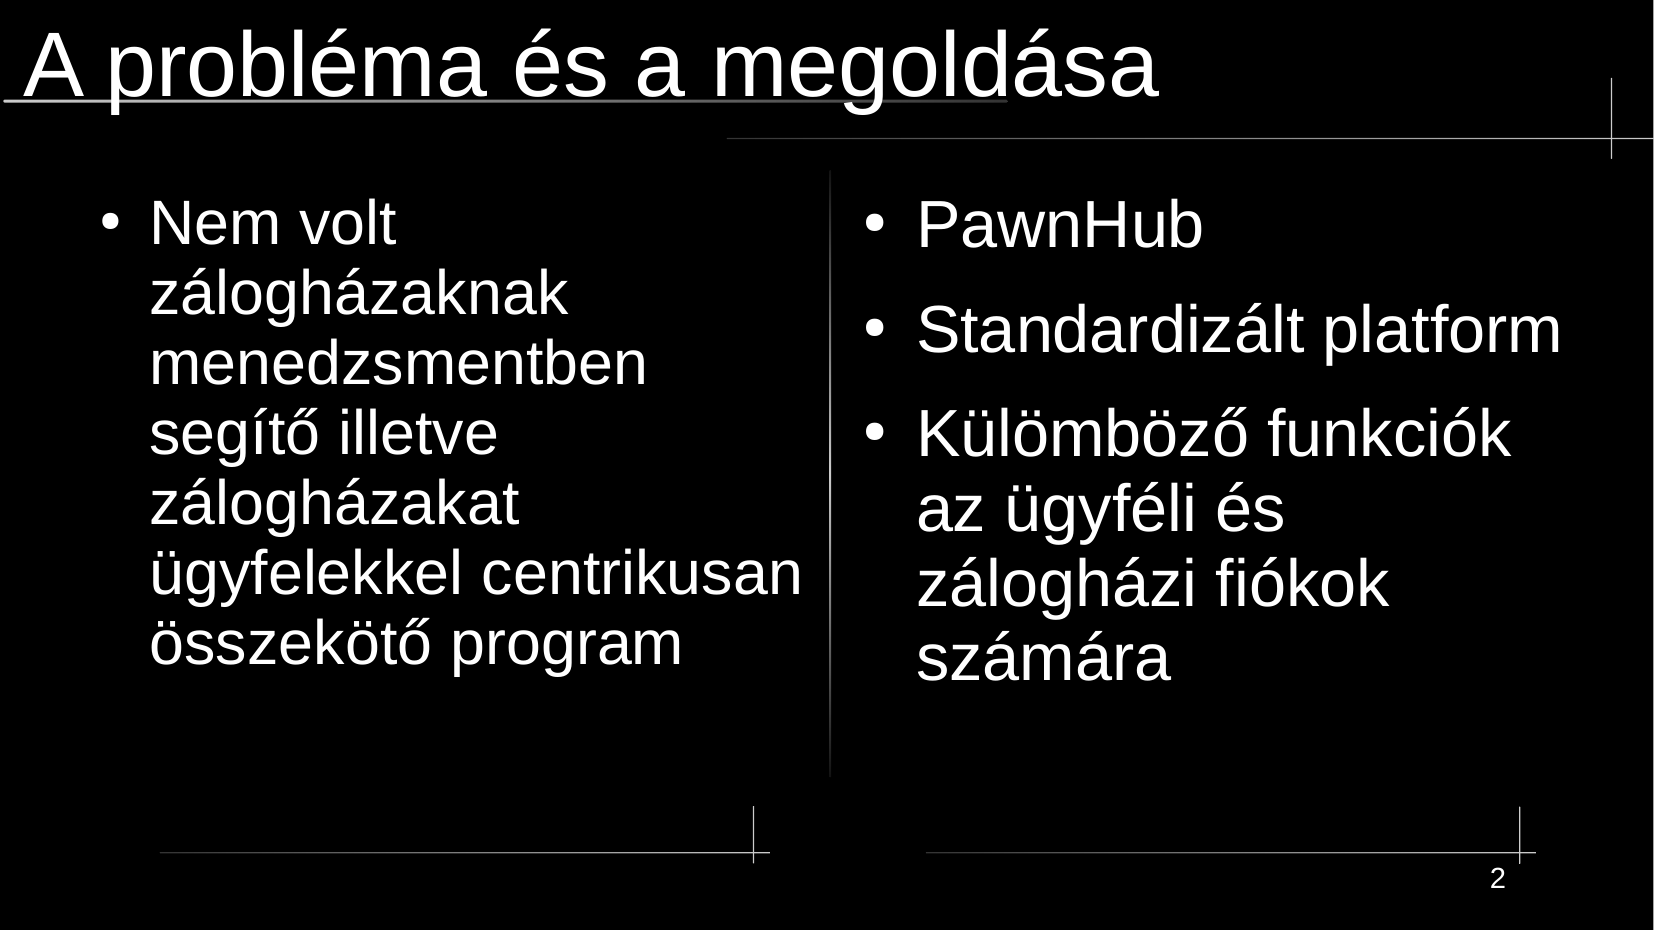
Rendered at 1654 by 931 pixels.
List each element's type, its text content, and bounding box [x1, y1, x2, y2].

list PawnHub Standardizált platform Külömböző funkciók az ügyféli és zálogházi fiókok számára [845, 187, 1572, 727]
list Nem volt zálogházaknak menedzsmentben segítő illetve zálogházakat ügyfelekkel centrikusan összekötő program [82, 187, 809, 727]
title A probléma és a megoldása [23, 11, 1589, 119]
